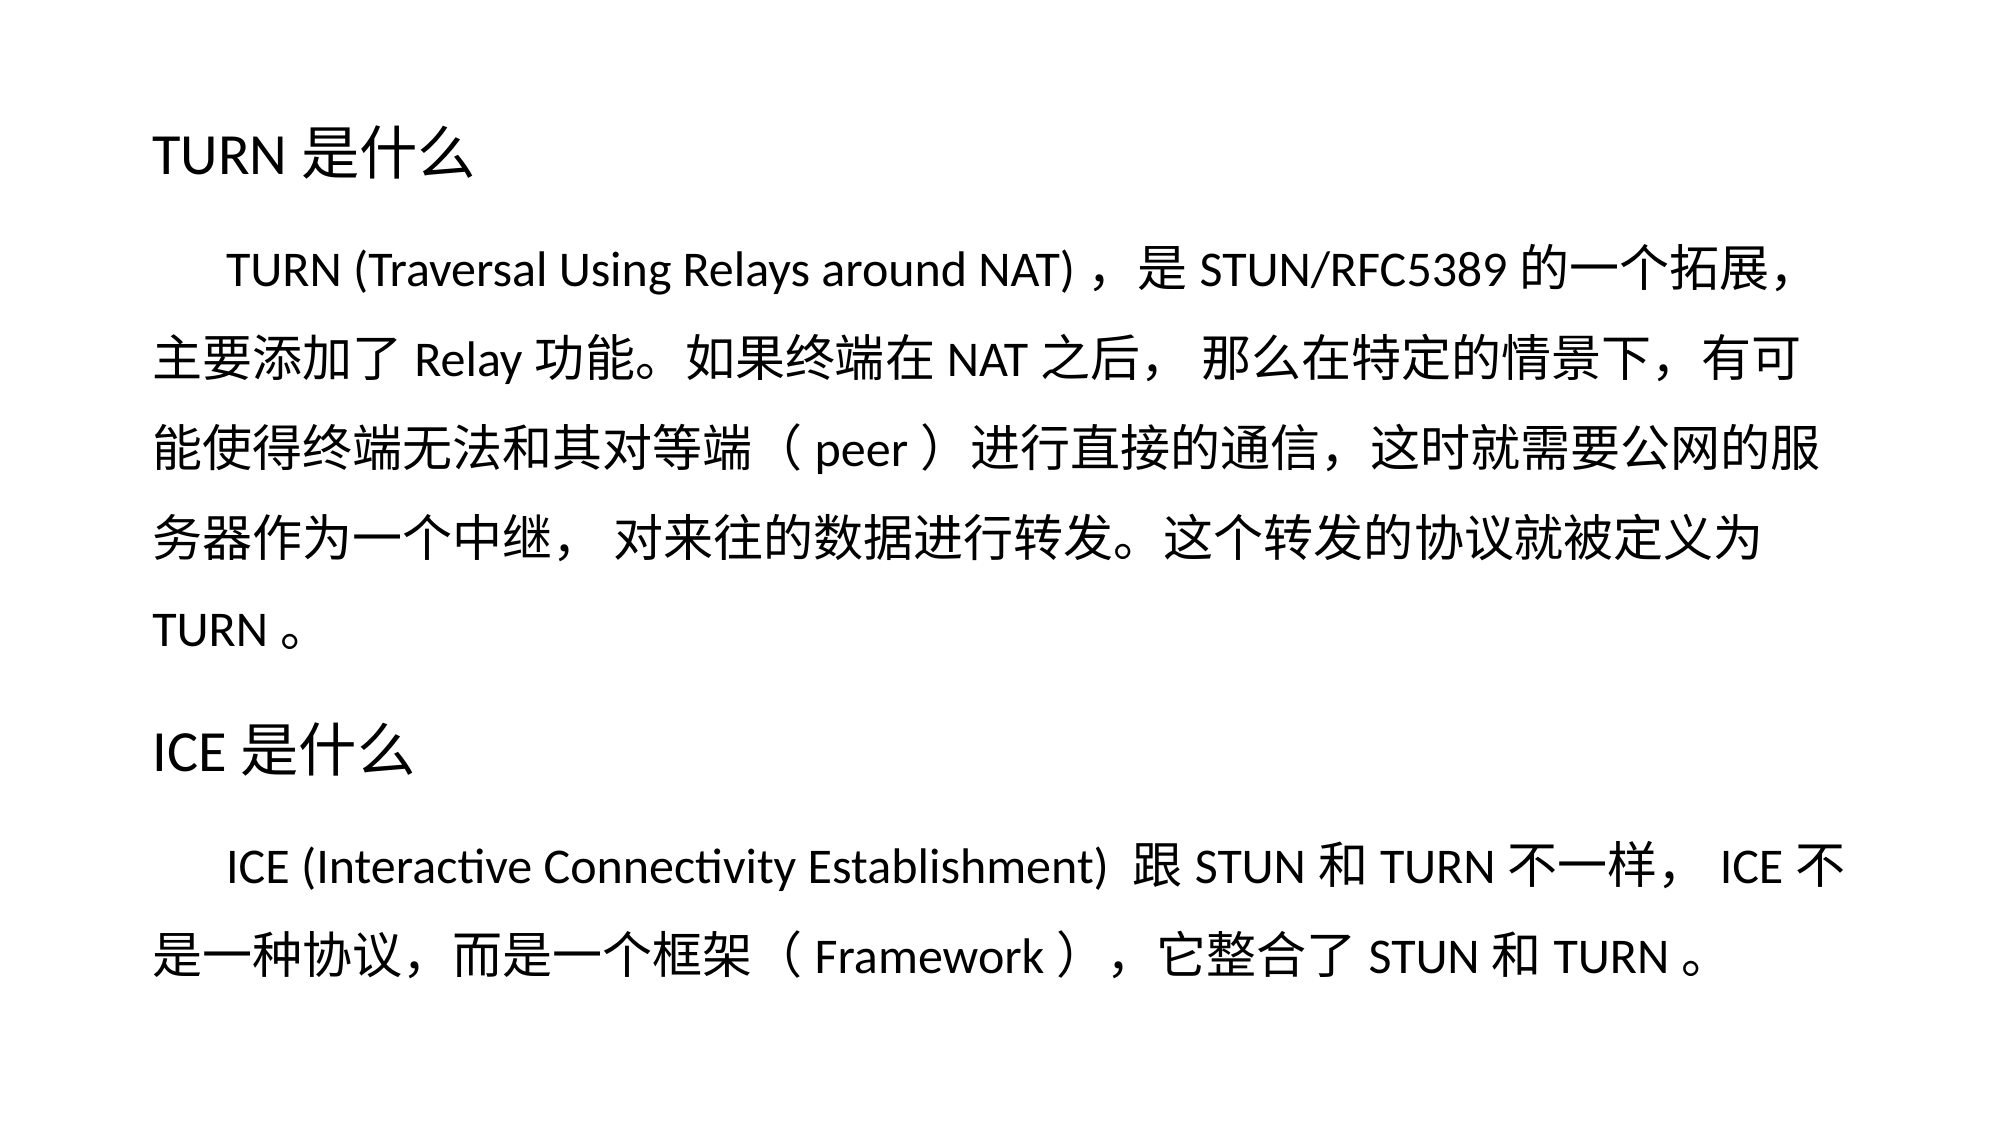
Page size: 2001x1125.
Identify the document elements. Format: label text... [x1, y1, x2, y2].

list TURN是什么 TURN (Traversal Using Relays around NAT)，是STUN/RFC5389的一个拓展，主要添加了Relay功能。如果终端在NAT之后， 那么在特定的情景下，有可能使得终端无法和其对等端（peer）进行直接的通信，这时就需要公网的服务器作为一个中继， 对来往的数据进行转发。这个转发的协议就被定义为TURN。 ICE是什么 ICE (Interactive Connectivity Establishment) 跟STUN和TURN不一样，ICE不是一种协议，而是一个框架（Framework），它整合了STUN和TURN。 [137, 73, 1863, 1014]
